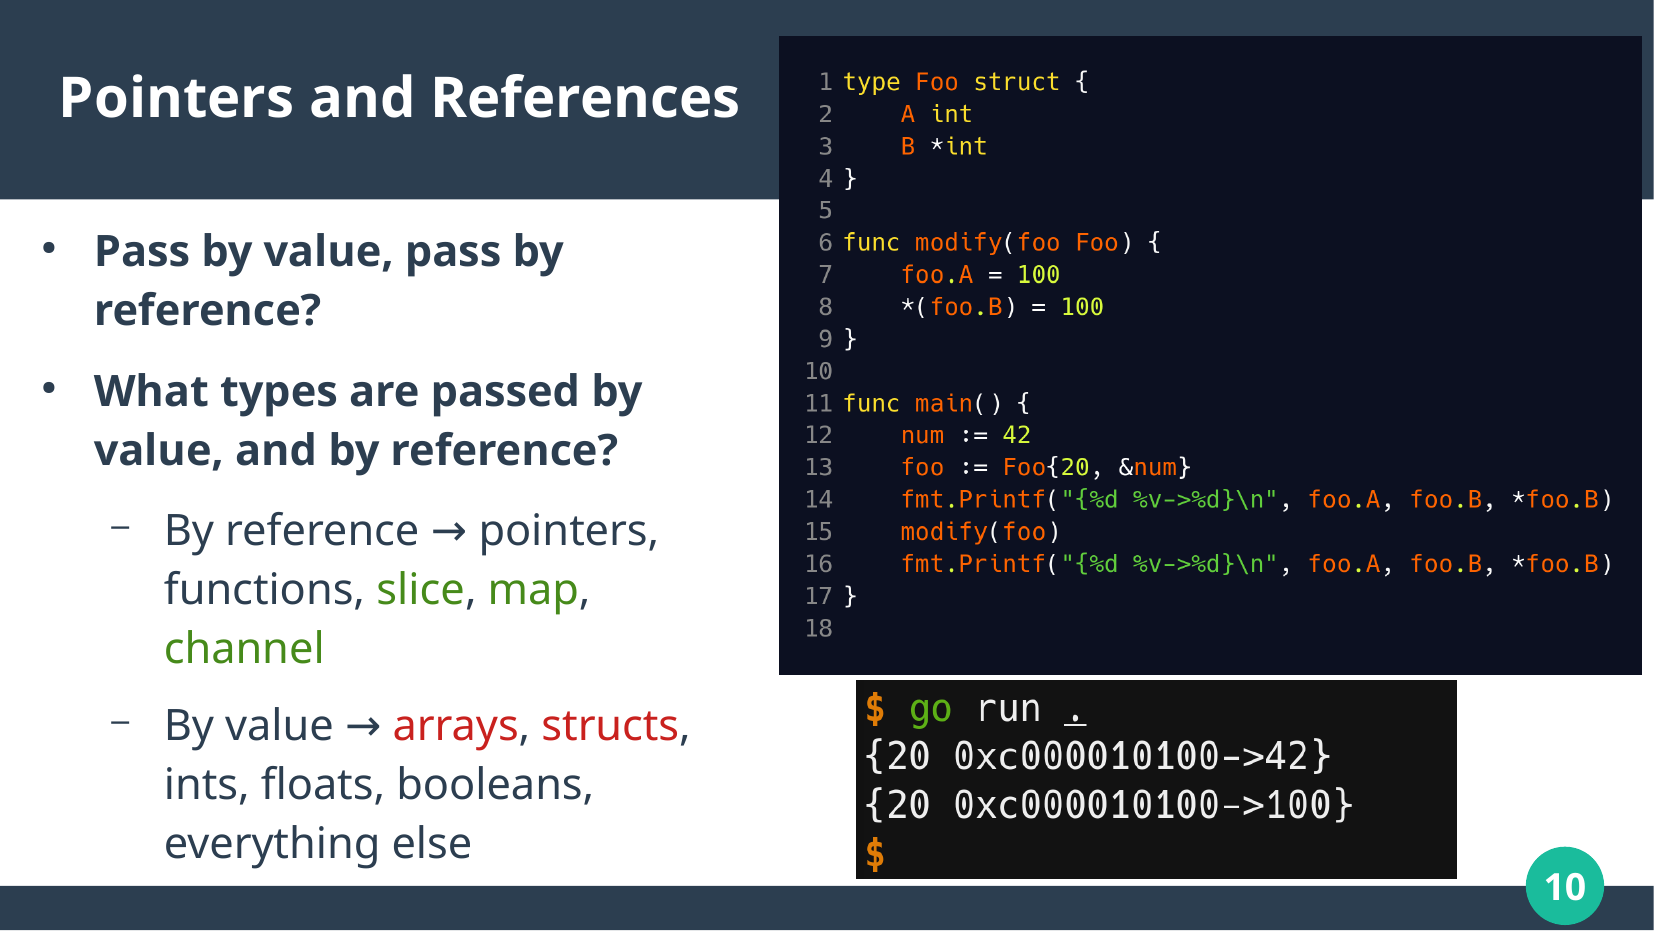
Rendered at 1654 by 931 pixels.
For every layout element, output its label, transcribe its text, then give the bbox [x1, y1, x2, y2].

picture [856, 680, 1457, 879]
picture [779, 36, 1642, 676]
list Pass by value, pass by reference? What types are passed by value, and by reference? By reference → pointers, functions, slice, map, channel By value → arrays, structs, ints, floats, booleans, everything else [23, 219, 751, 877]
title Pointers and References [59, 37, 779, 155]
